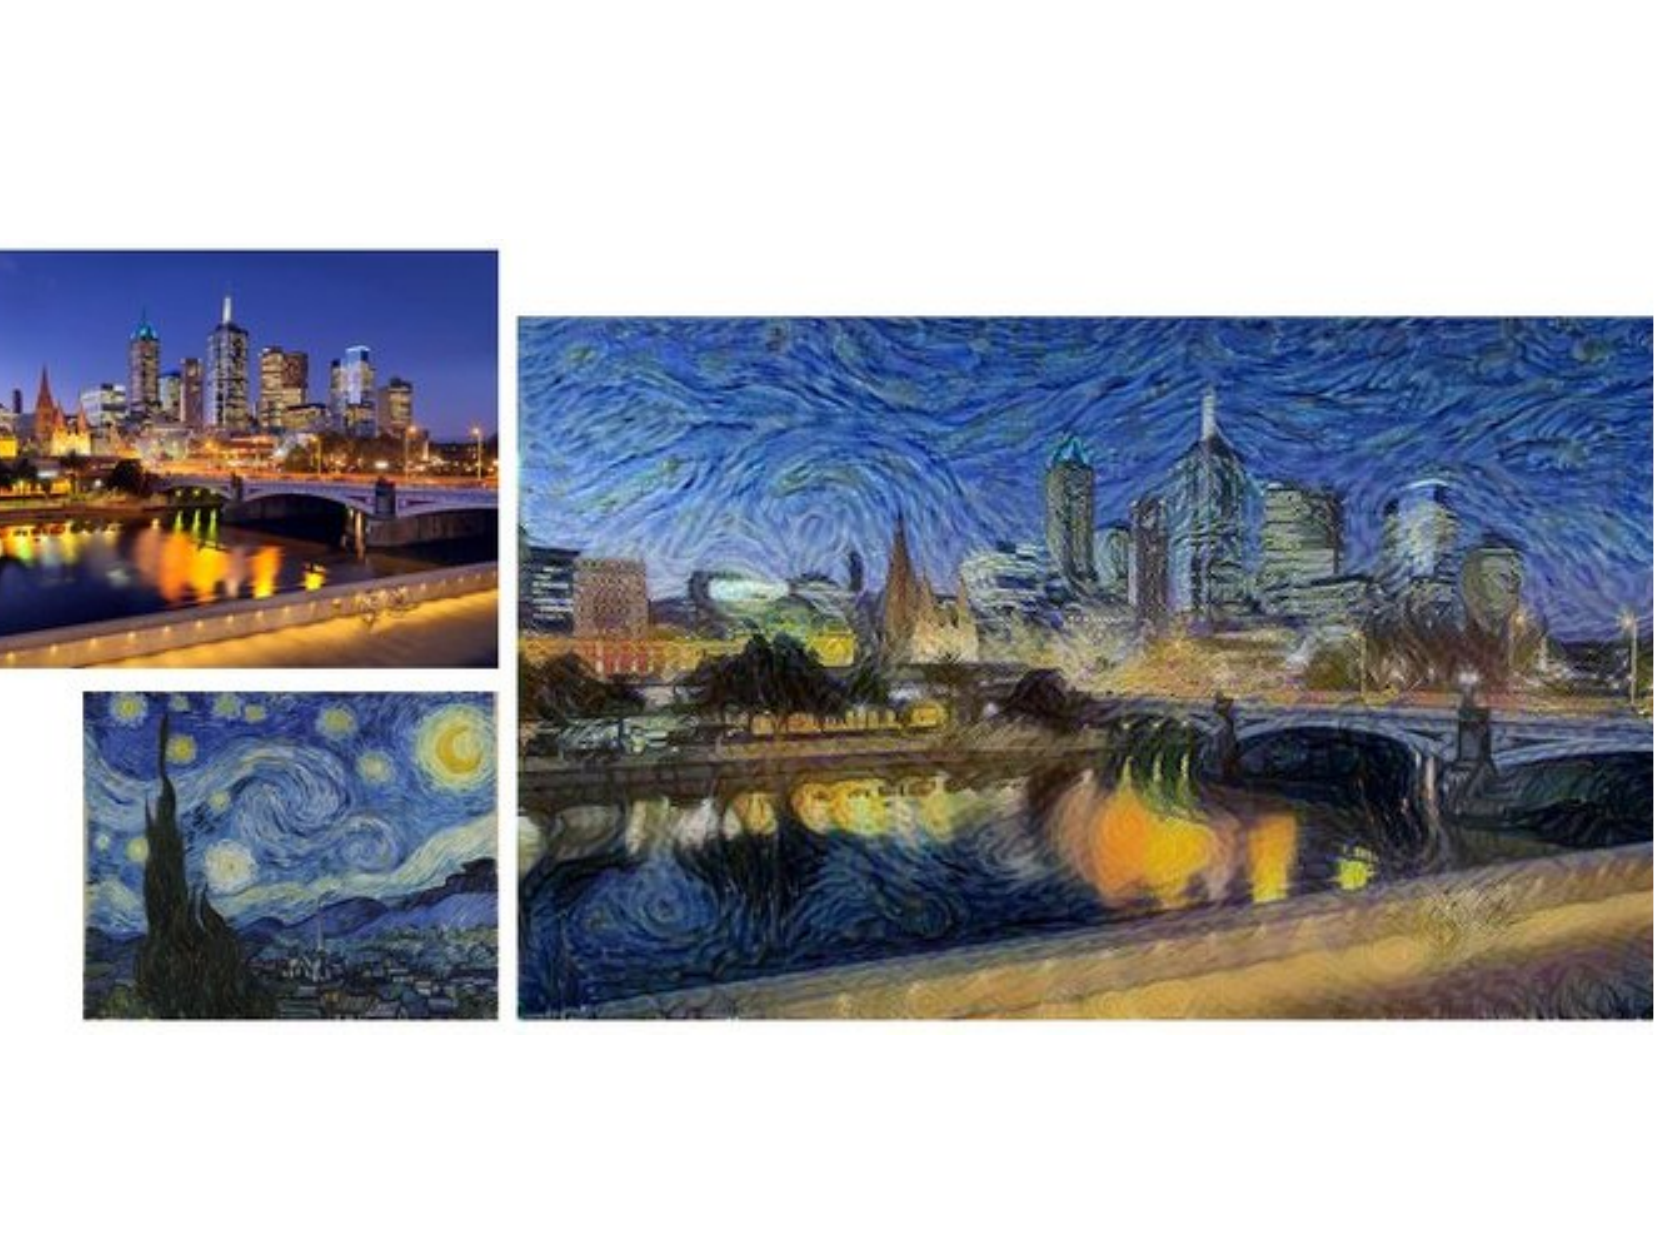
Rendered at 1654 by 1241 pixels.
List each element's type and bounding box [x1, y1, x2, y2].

picture [0, 239, 1654, 1036]
